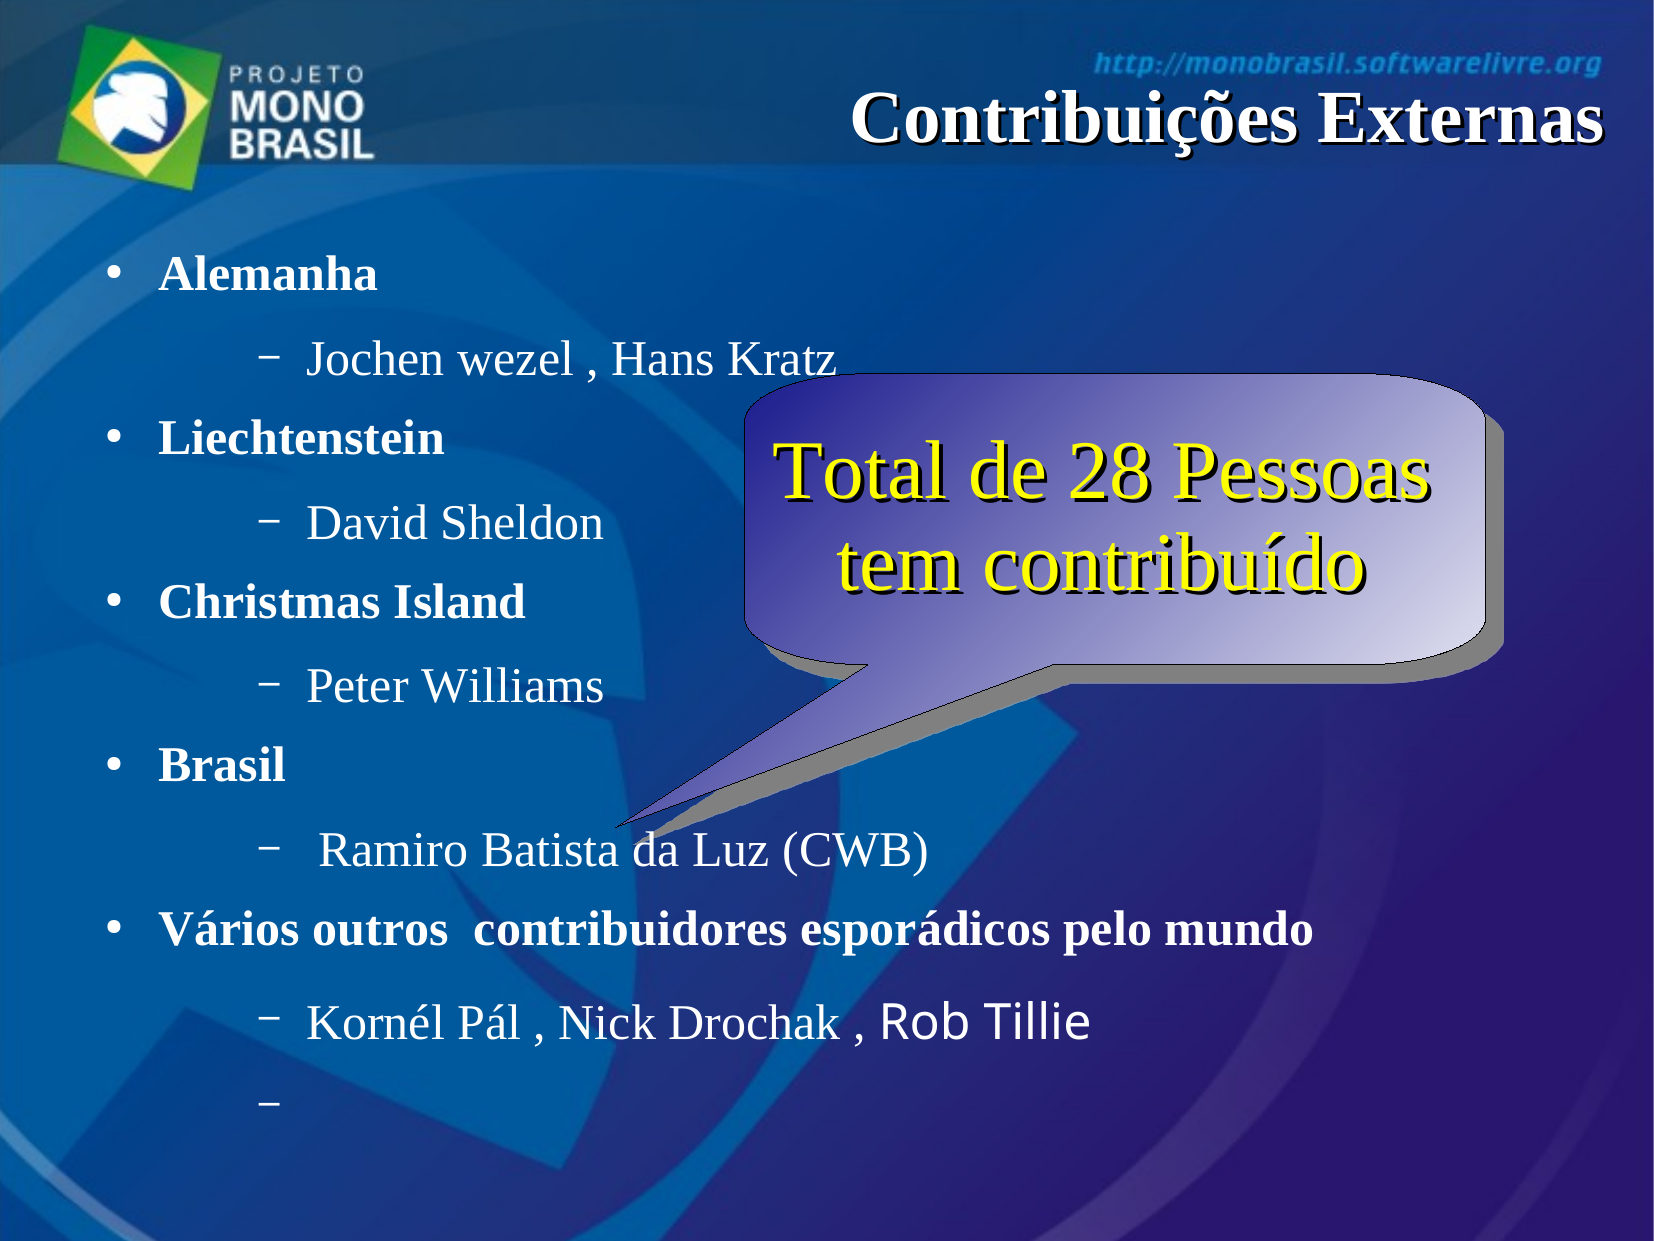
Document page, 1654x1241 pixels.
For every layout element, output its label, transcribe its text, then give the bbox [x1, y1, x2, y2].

list Alemanha Jochen wezel , Hans Kratz Liechtenstein David Sheldon Christmas Island Peter Williams Brasil Ramiro Batista da Luz (CWB) Vários outros contribuidores esporádicos pelo mundo Kornél Pál , Nick Drochak , Rob Tillie [69, 246, 1520, 1203]
title Contribuições Externas [222, 43, 1606, 191]
text_box Total de 28 Pessoas tem contribuído [772, 424, 1453, 626]
picture [0, 0, 1654, 1241]
